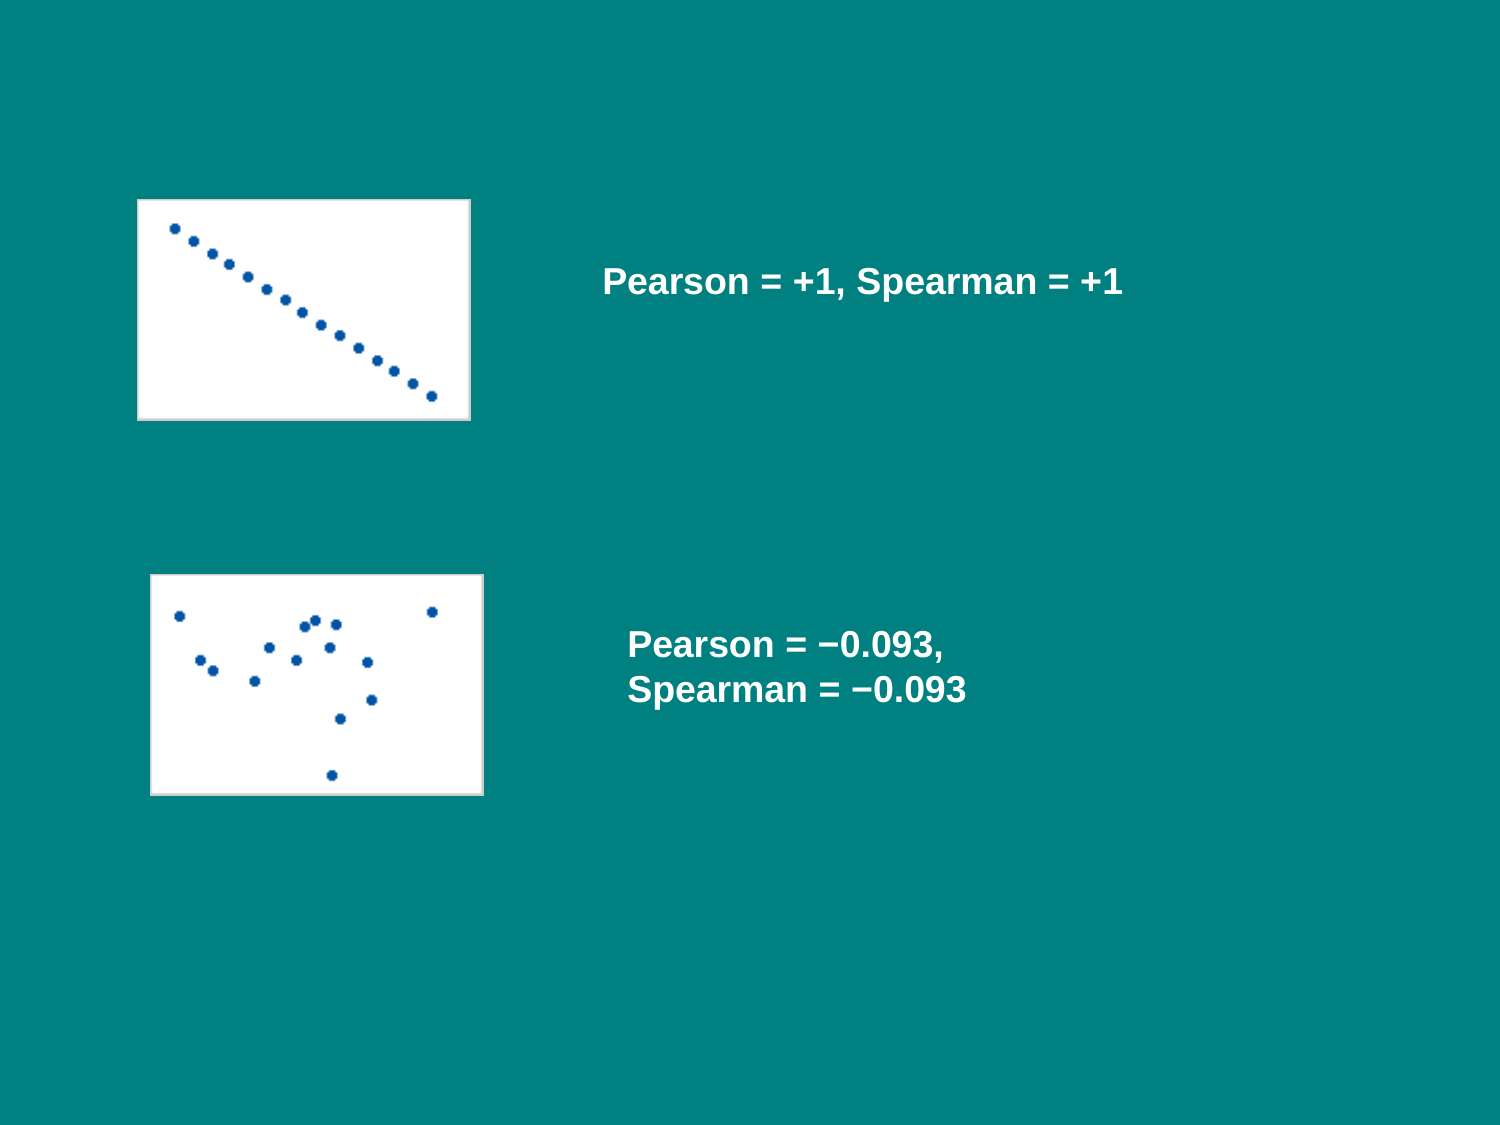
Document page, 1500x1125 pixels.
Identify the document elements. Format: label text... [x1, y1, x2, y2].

text_box Pearson = +1, Spearman = +1 [587, 249, 1150, 310]
picture [137, 199, 471, 421]
picture [150, 574, 484, 796]
text_box Pearson = −0.093, Spearman = −0.093 [612, 612, 1100, 718]
